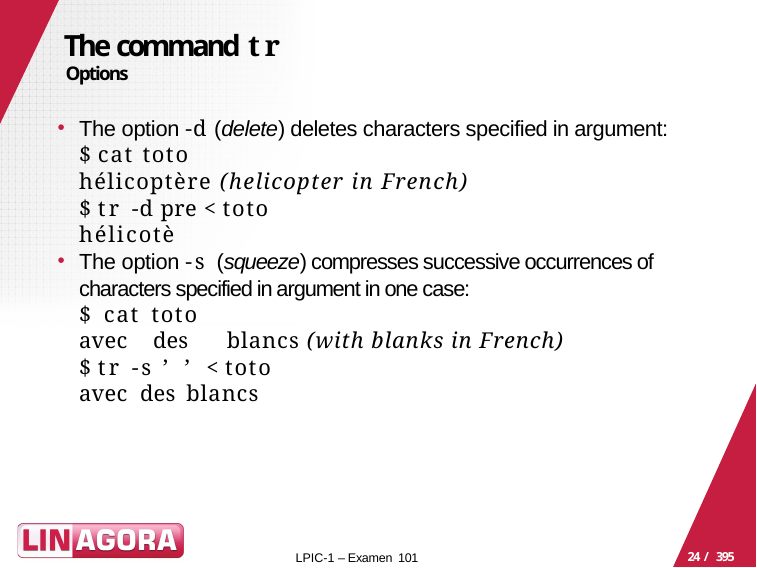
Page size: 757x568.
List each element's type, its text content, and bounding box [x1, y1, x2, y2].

text_box The option -d (delete) deletes characters specified in argument: $ cat toto hélicoptère (helicopter in French) $ tr -d pre < toto hélicotè The option -s (squeeze) compresses successive occurrences of characters specified in argument in one case: $ cat toto avec des blancs (with blanks in French) $ tr -s ’ ’ < toto avec des blancs [55, 114, 724, 439]
text_box The command tr Options [63, 26, 697, 114]
text_box [17, 520, 184, 562]
text_box <numéro> / 395 [683, 549, 747, 568]
text_box LPIC-1 – Examen 101 [293, 549, 420, 568]
picture [0, 0, 352, 352]
